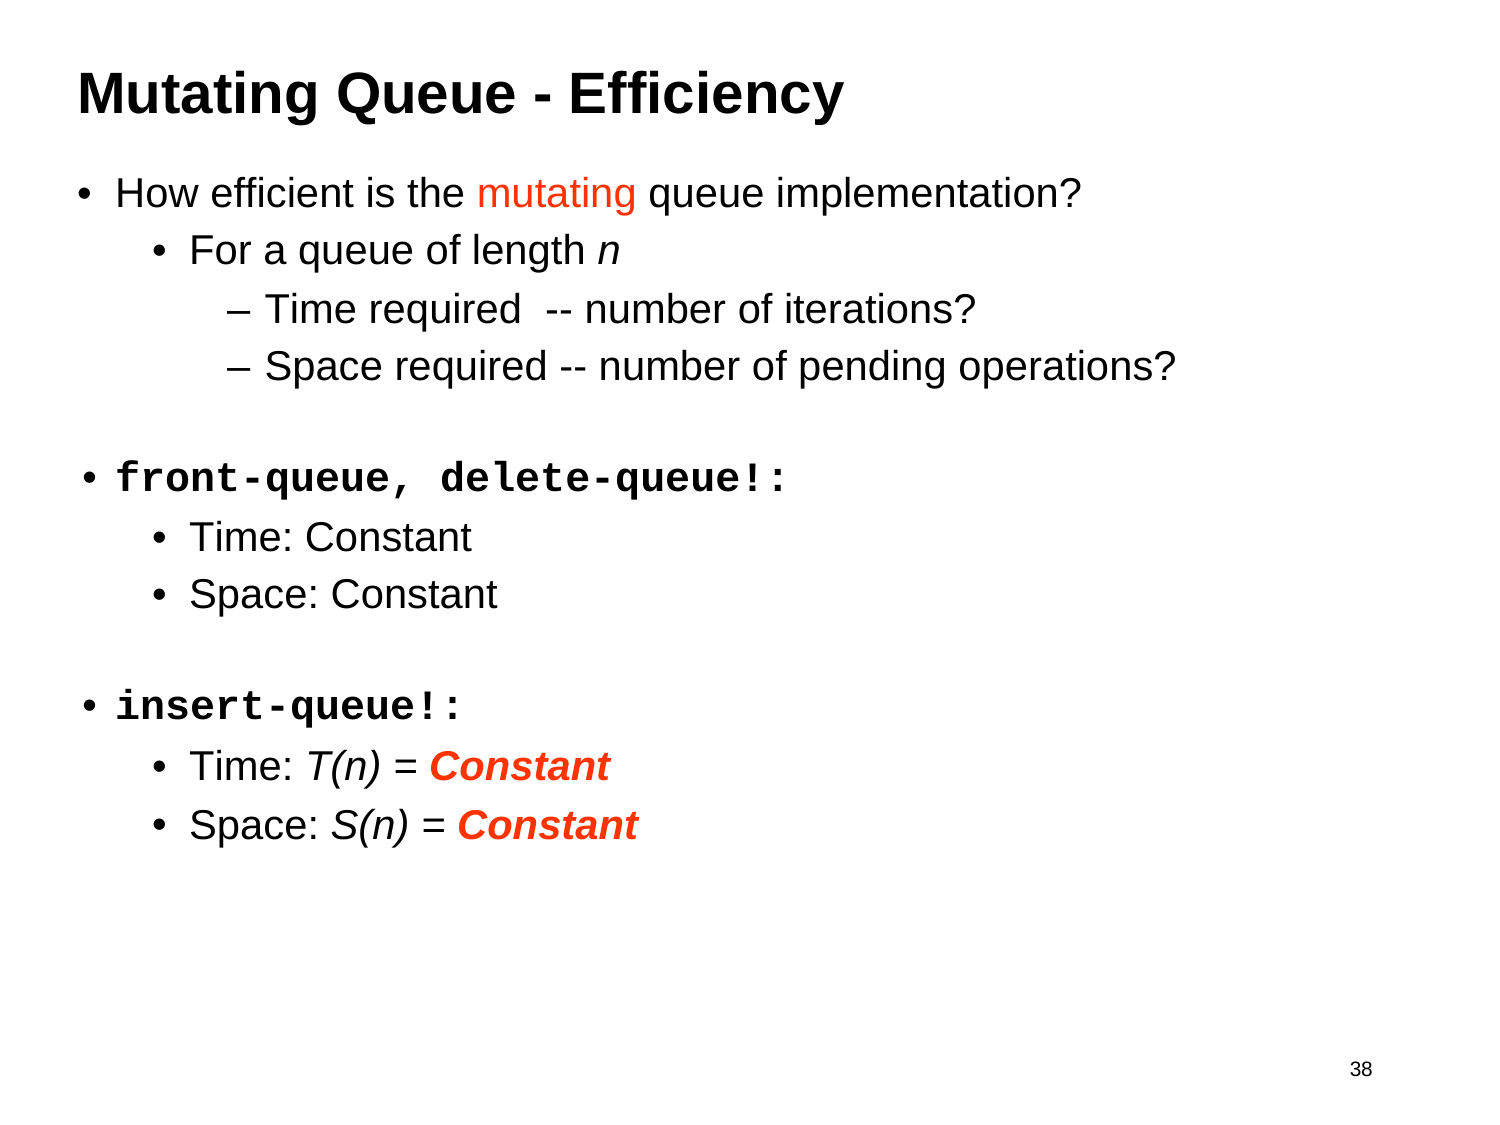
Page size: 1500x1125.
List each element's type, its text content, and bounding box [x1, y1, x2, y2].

title Mutating Queue - Efficiency [62, 24, 1338, 162]
list How efficient is the mutating queue implementation? For a queue of length n Time required -- number of iterations? Space required -- number of pending operations? front-queue, delete-queue!: Time: Constant Space: Constant insert-queue!: Time: T(n) = Constant Space: S(n) = Constant [62, 162, 1450, 1000]
